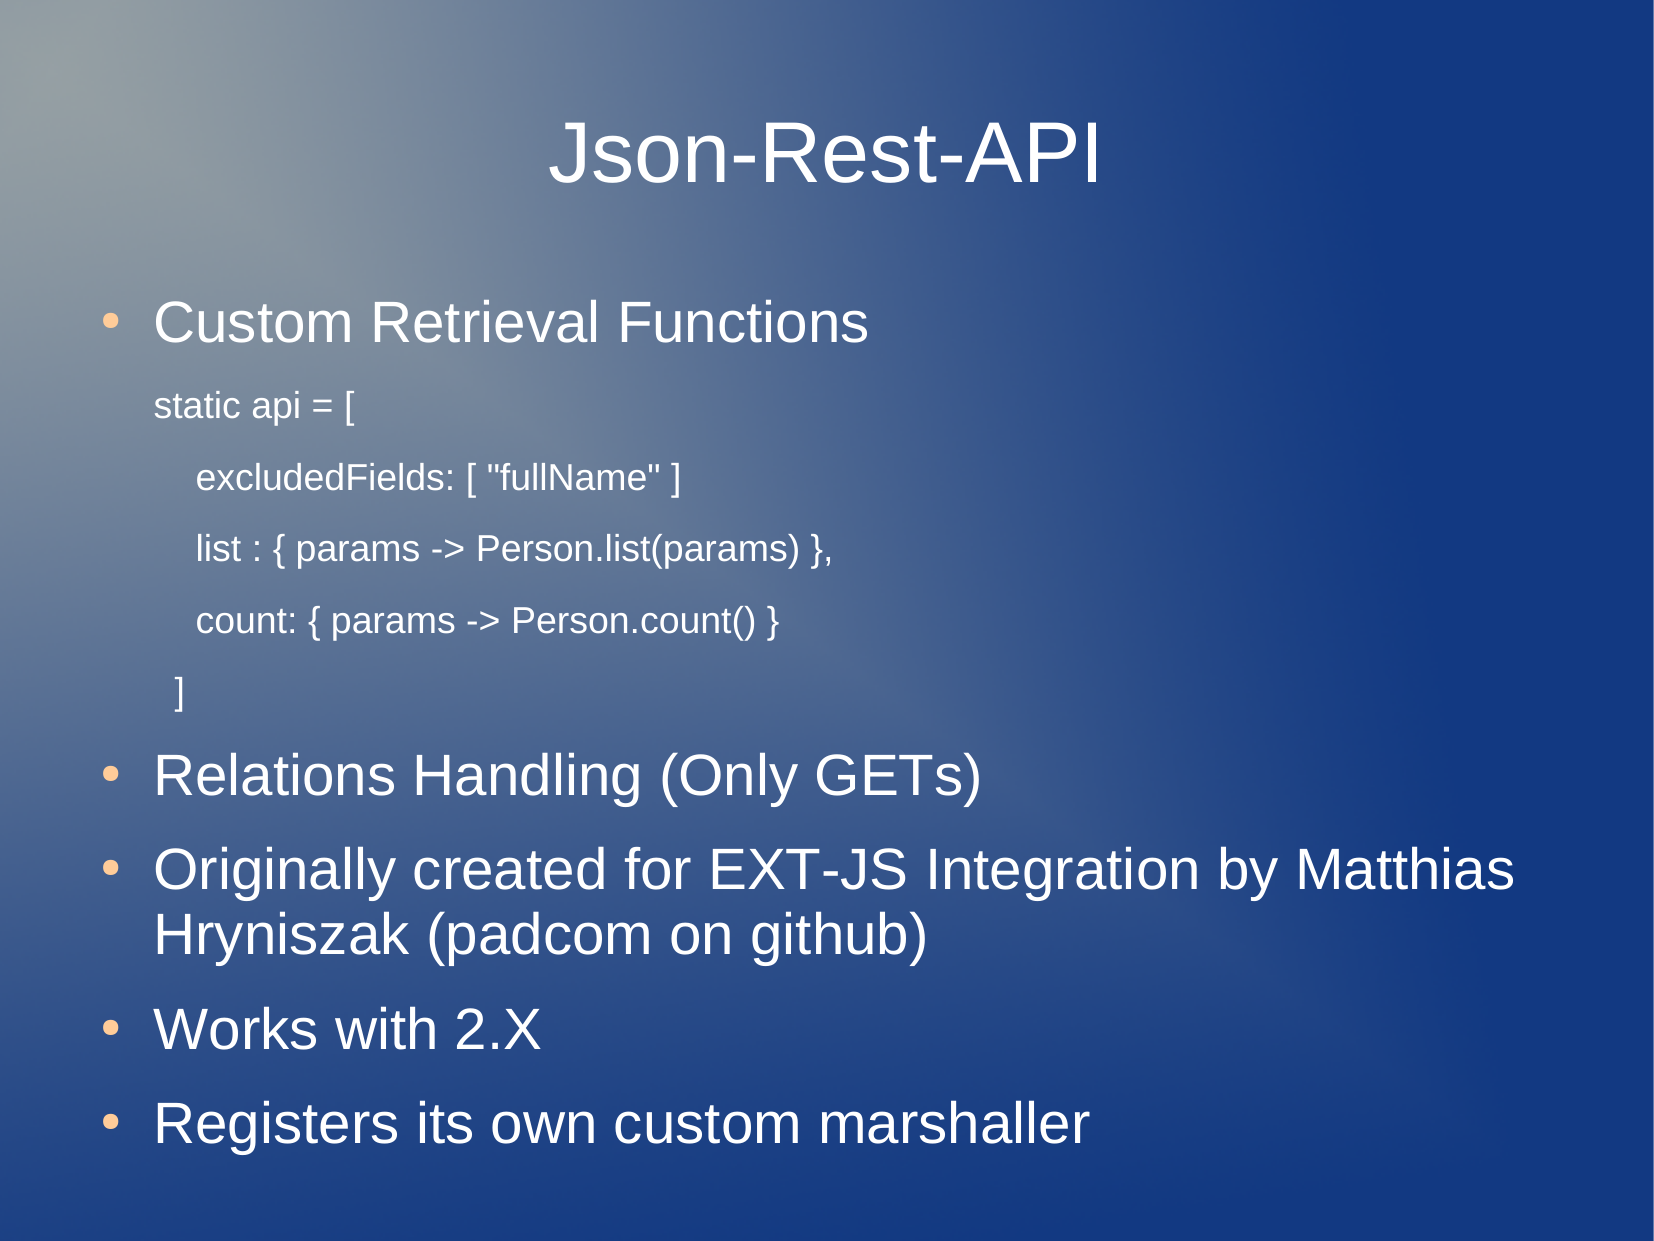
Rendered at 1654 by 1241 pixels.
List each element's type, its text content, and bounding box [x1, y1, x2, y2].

picture [0, 0, 1654, 1241]
list Custom Retrieval Functions static api = [ excludedFields: [ "fullName" ] list : { params -> Person.list(params) }, count: { params -> Person.count() } ] Relations Handling (Only GETs) Originally created for EXT-JS Integration by Matthias Hryniszak (padcom on github) Works with 2.X Registers its own custom marshaller [82, 290, 1571, 1155]
title Json-Rest-API [82, 49, 1571, 257]
